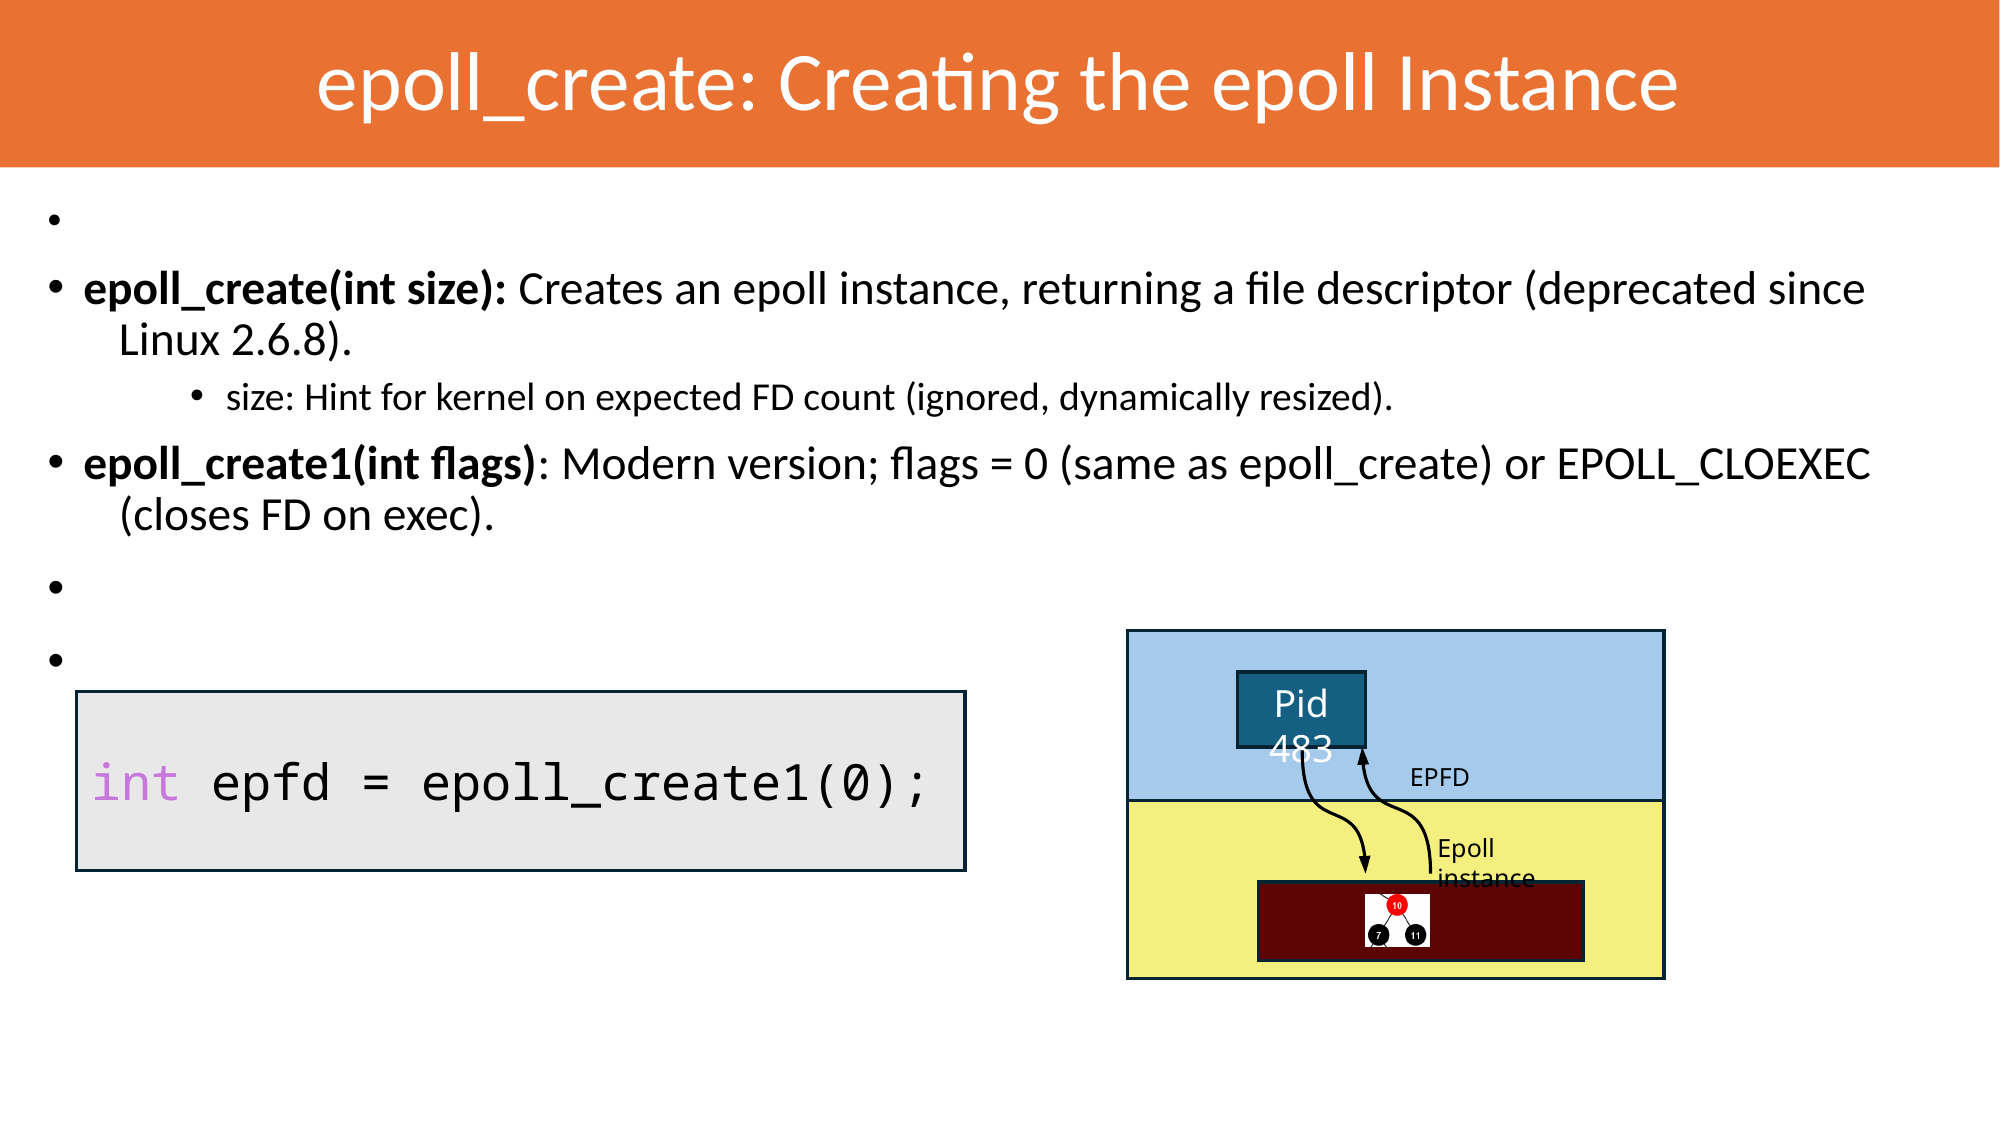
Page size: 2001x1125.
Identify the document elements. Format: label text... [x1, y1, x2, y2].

title epoll_create: Creating the epoll Instance [0, 0, 2000, 168]
text_box Epoll instance [1423, 825, 1614, 871]
text_box int epfd = epoll_create1(0); [77, 691, 965, 870]
picture [1365, 894, 1430, 947]
text_box EPFD [1394, 754, 1569, 800]
text_box Pid 483 [1237, 672, 1366, 747]
text_box [1127, 630, 1664, 979]
list epoll_create(int size): Creates an epoll instance, returning a file descriptor (deprecated since Linux 2.6.8). size: Hint for kernel on expected FD count (ignored, dynamically resized). epoll_create1(int flags): Modern version; flags = 0 (same as epoll_create) or EPOLL_CLOEXEC (closes FD on exec). [32, 188, 1896, 552]
